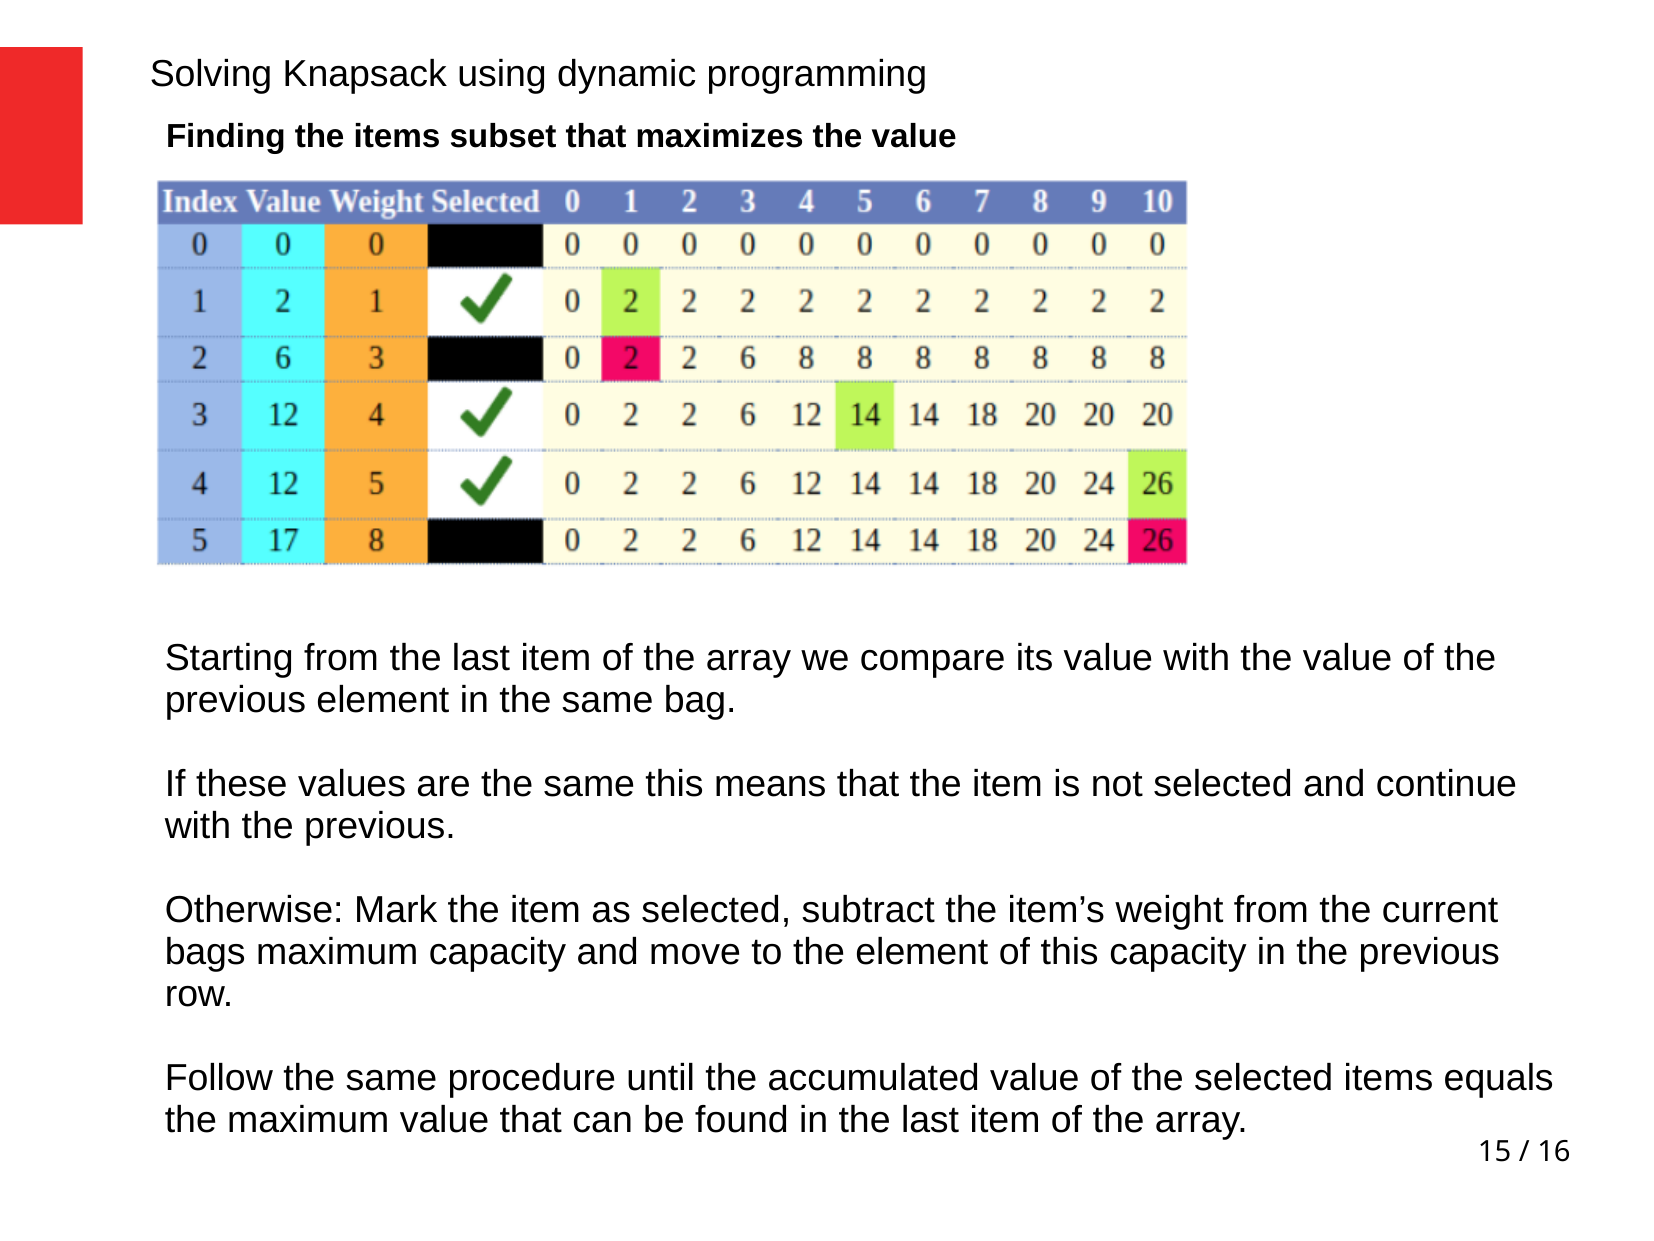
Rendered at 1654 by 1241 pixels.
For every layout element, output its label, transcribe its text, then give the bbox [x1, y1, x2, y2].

text_box Finding the items subset that maximizes the value [151, 109, 973, 165]
text_box Starting from the last item of the array we compare its value with the value of the previous element in the same bag. If these values are the same this means that the item is not selected and continue with the previous. Otherwise: Mark the item as selected, subtract the item’s weight from the current bags maximum capacity and move to the element of this capacity in the previous row. Follow the same procedure until the accumulated value of the selected items equals the maximum value that can be found in the last item of the array. [150, 629, 1576, 1148]
text_box Solving Knapsack using dynamic programming [135, 45, 961, 102]
picture [123, 165, 1202, 579]
